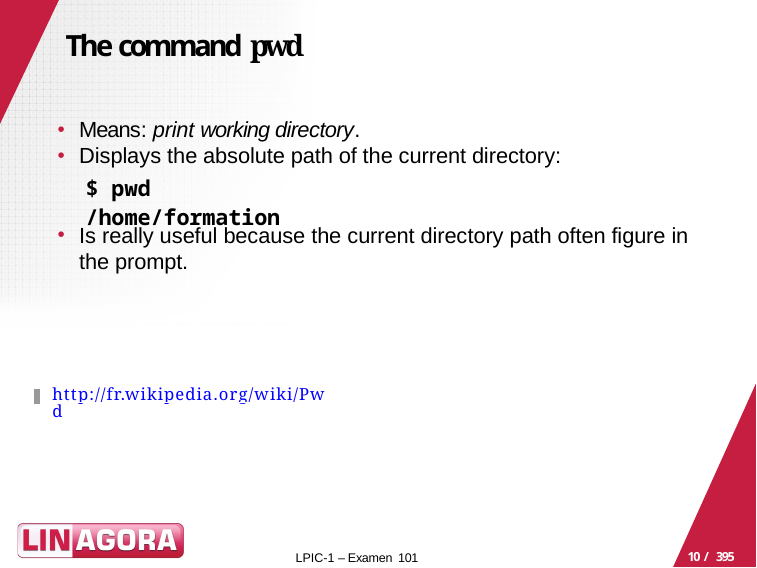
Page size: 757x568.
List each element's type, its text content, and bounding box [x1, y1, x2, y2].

text_box The command pwd [63, 26, 697, 103]
text_box <number> / 395 [683, 549, 747, 568]
picture [0, 0, 352, 352]
text_box LPIC-1 – Examen 101 [293, 549, 420, 568]
text_box Means: print working directory. Displays the absolute path of the current directory: Is really useful because the current directory path often figure in the prompt. [32, 103, 724, 431]
text_box http://fr.wikipedia.org/wiki/Pwd [50, 383, 337, 406]
text_box $ pwd /home/formation [70, 165, 371, 225]
text_box [17, 520, 184, 562]
